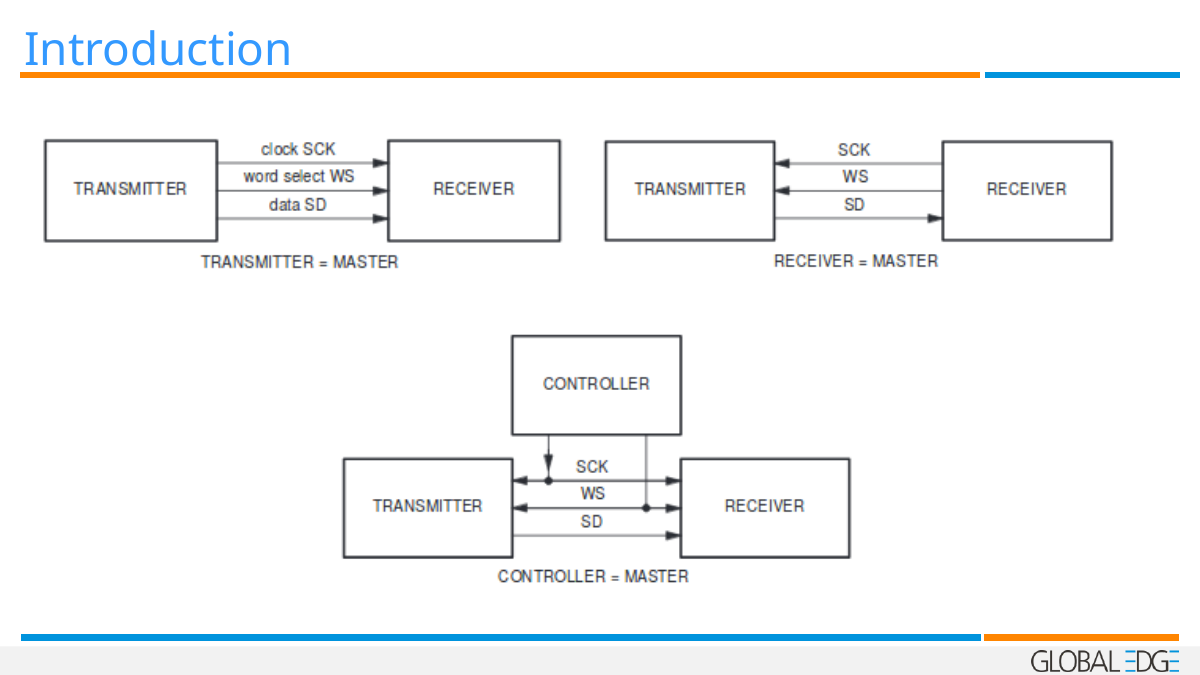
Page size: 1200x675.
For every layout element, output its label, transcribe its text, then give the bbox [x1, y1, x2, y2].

picture [1031, 650, 1179, 672]
title Introduction [24, 21, 1100, 75]
picture [23, 106, 1134, 606]
